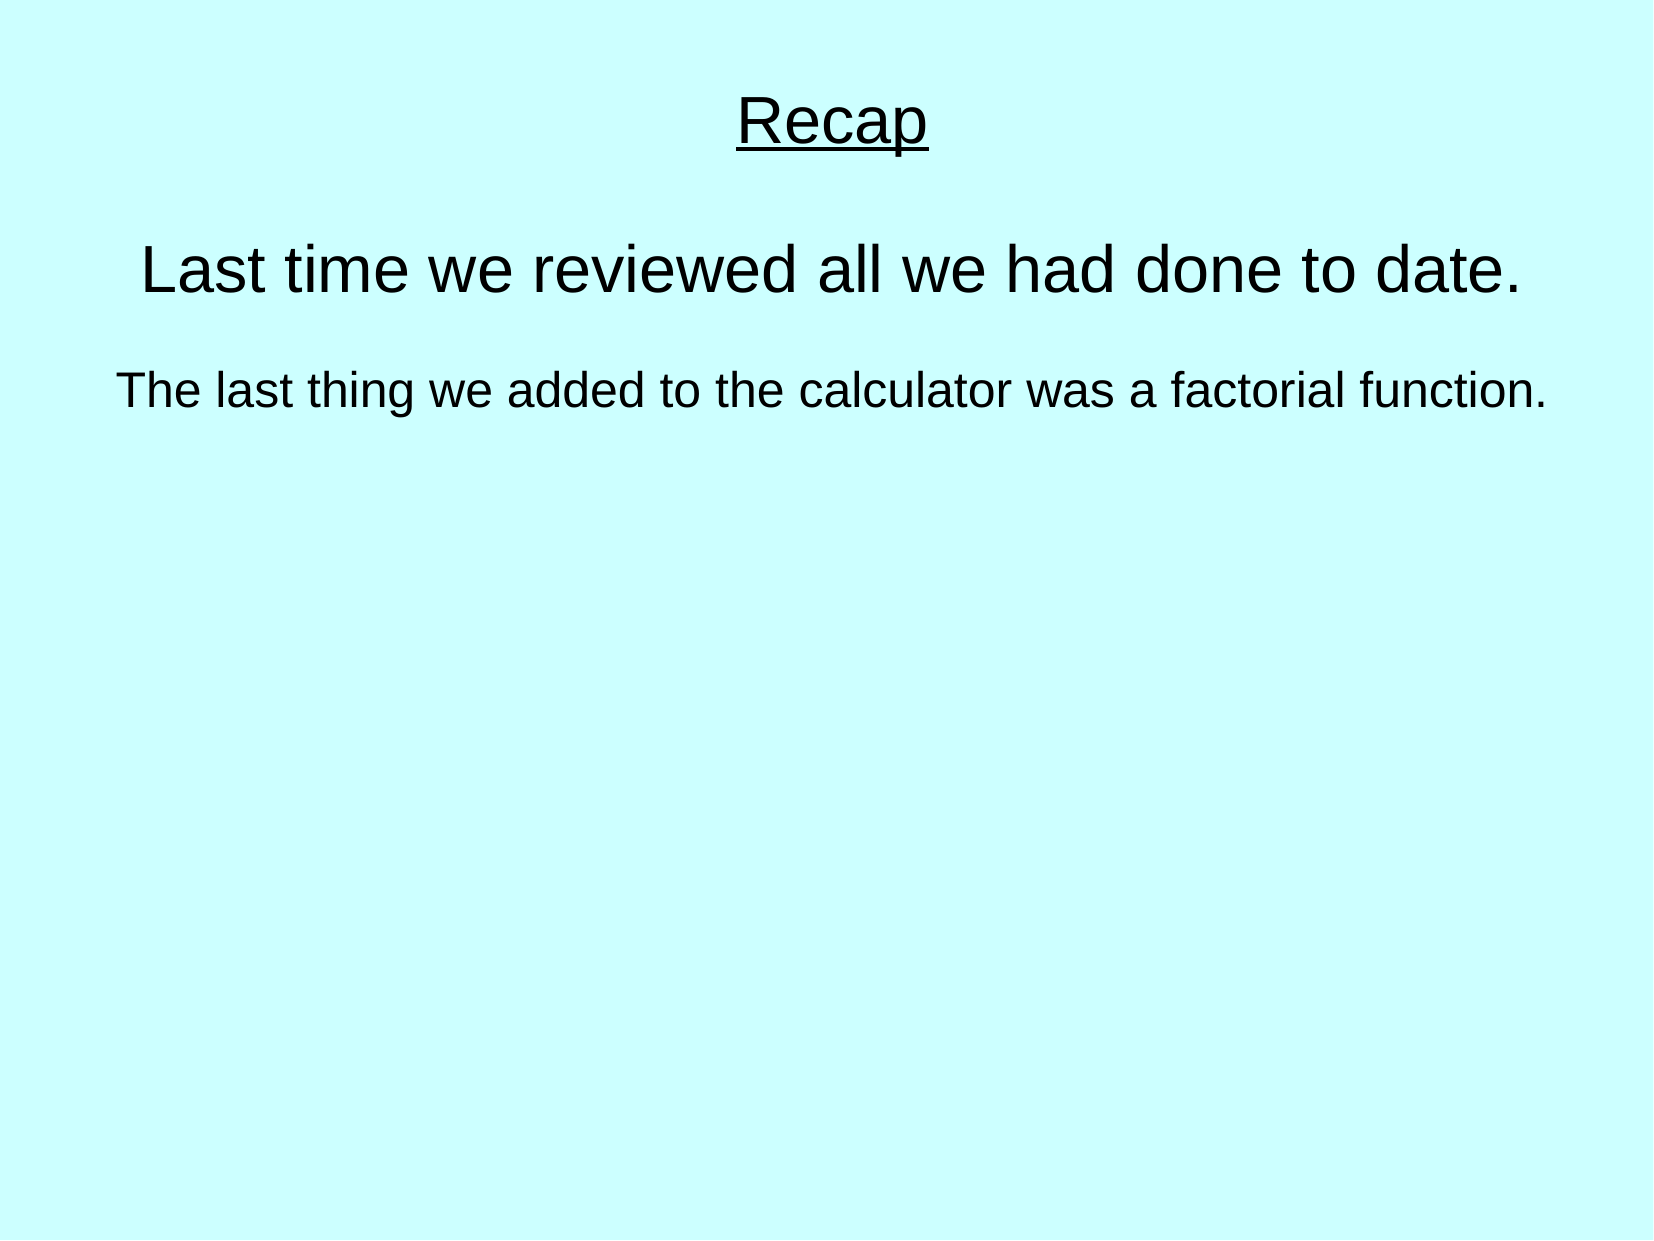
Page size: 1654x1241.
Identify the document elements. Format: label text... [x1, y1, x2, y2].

subtitle Recap Last time we reviewed all we had done to date. The last thing we added to the calculator was a factorial function. [82, 82, 1583, 1158]
